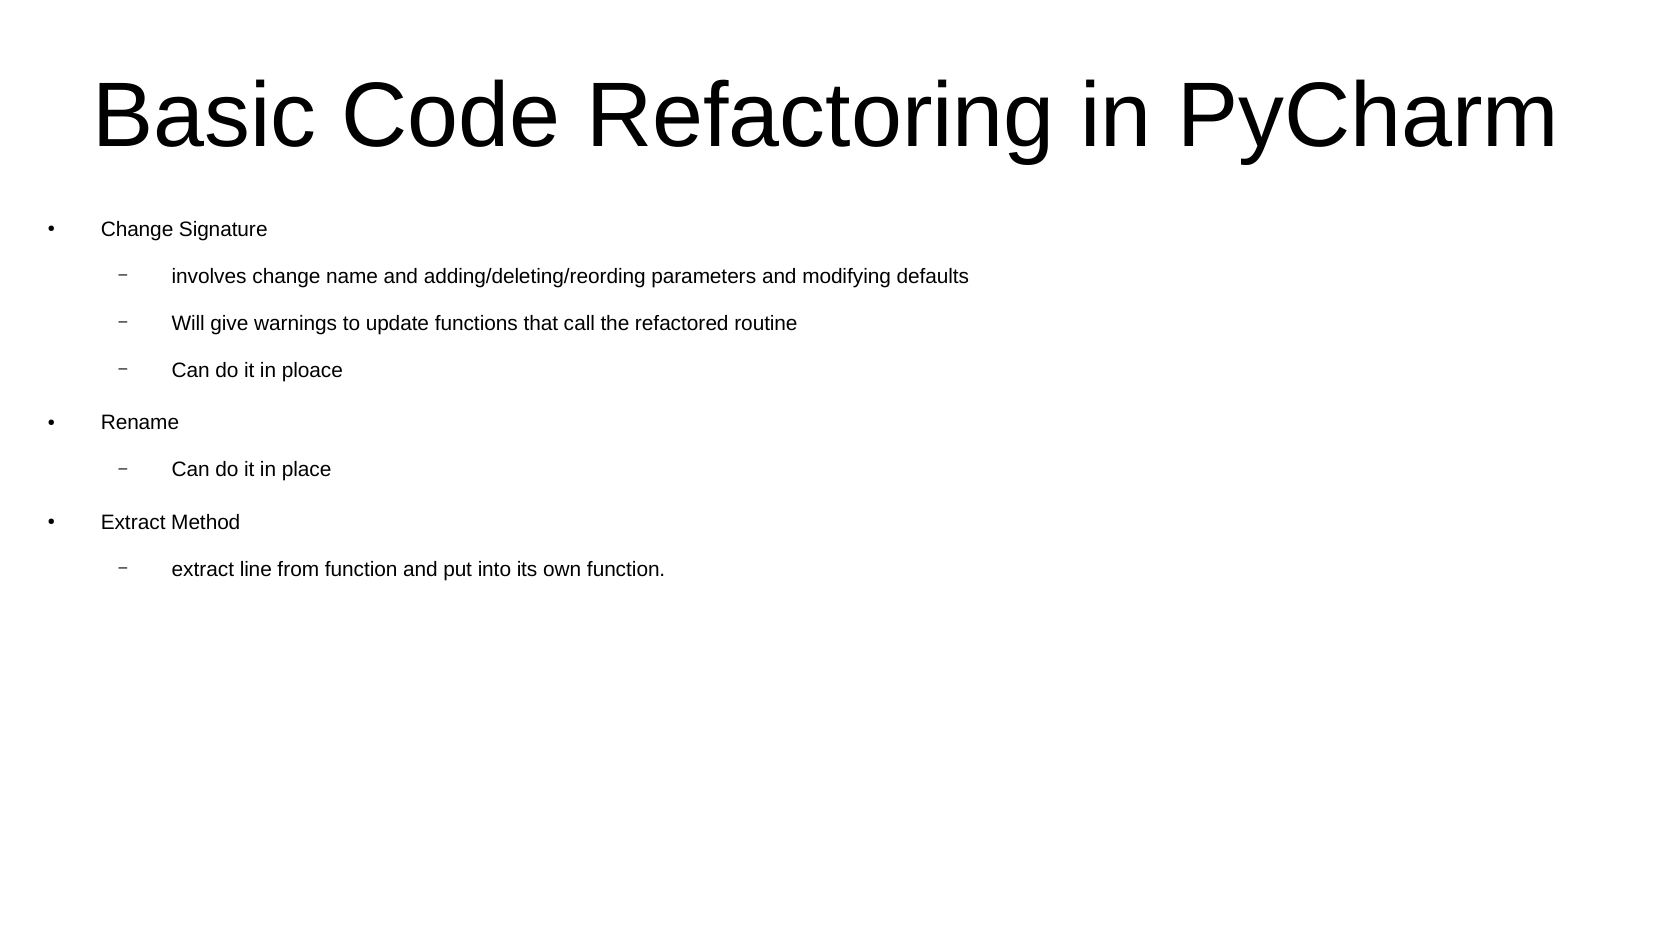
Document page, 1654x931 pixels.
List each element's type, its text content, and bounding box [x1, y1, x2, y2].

list Change Signature involves change name and adding/deleting/reording parameters and modifying defaults Will give warnings to update functions that call the refactored routine Can do it in ploace Rename Can do it in place Extract Method extract line from function and put into its own function. [30, 217, 1571, 901]
title Basic Code Refactoring in PyCharm [82, 37, 1571, 193]
